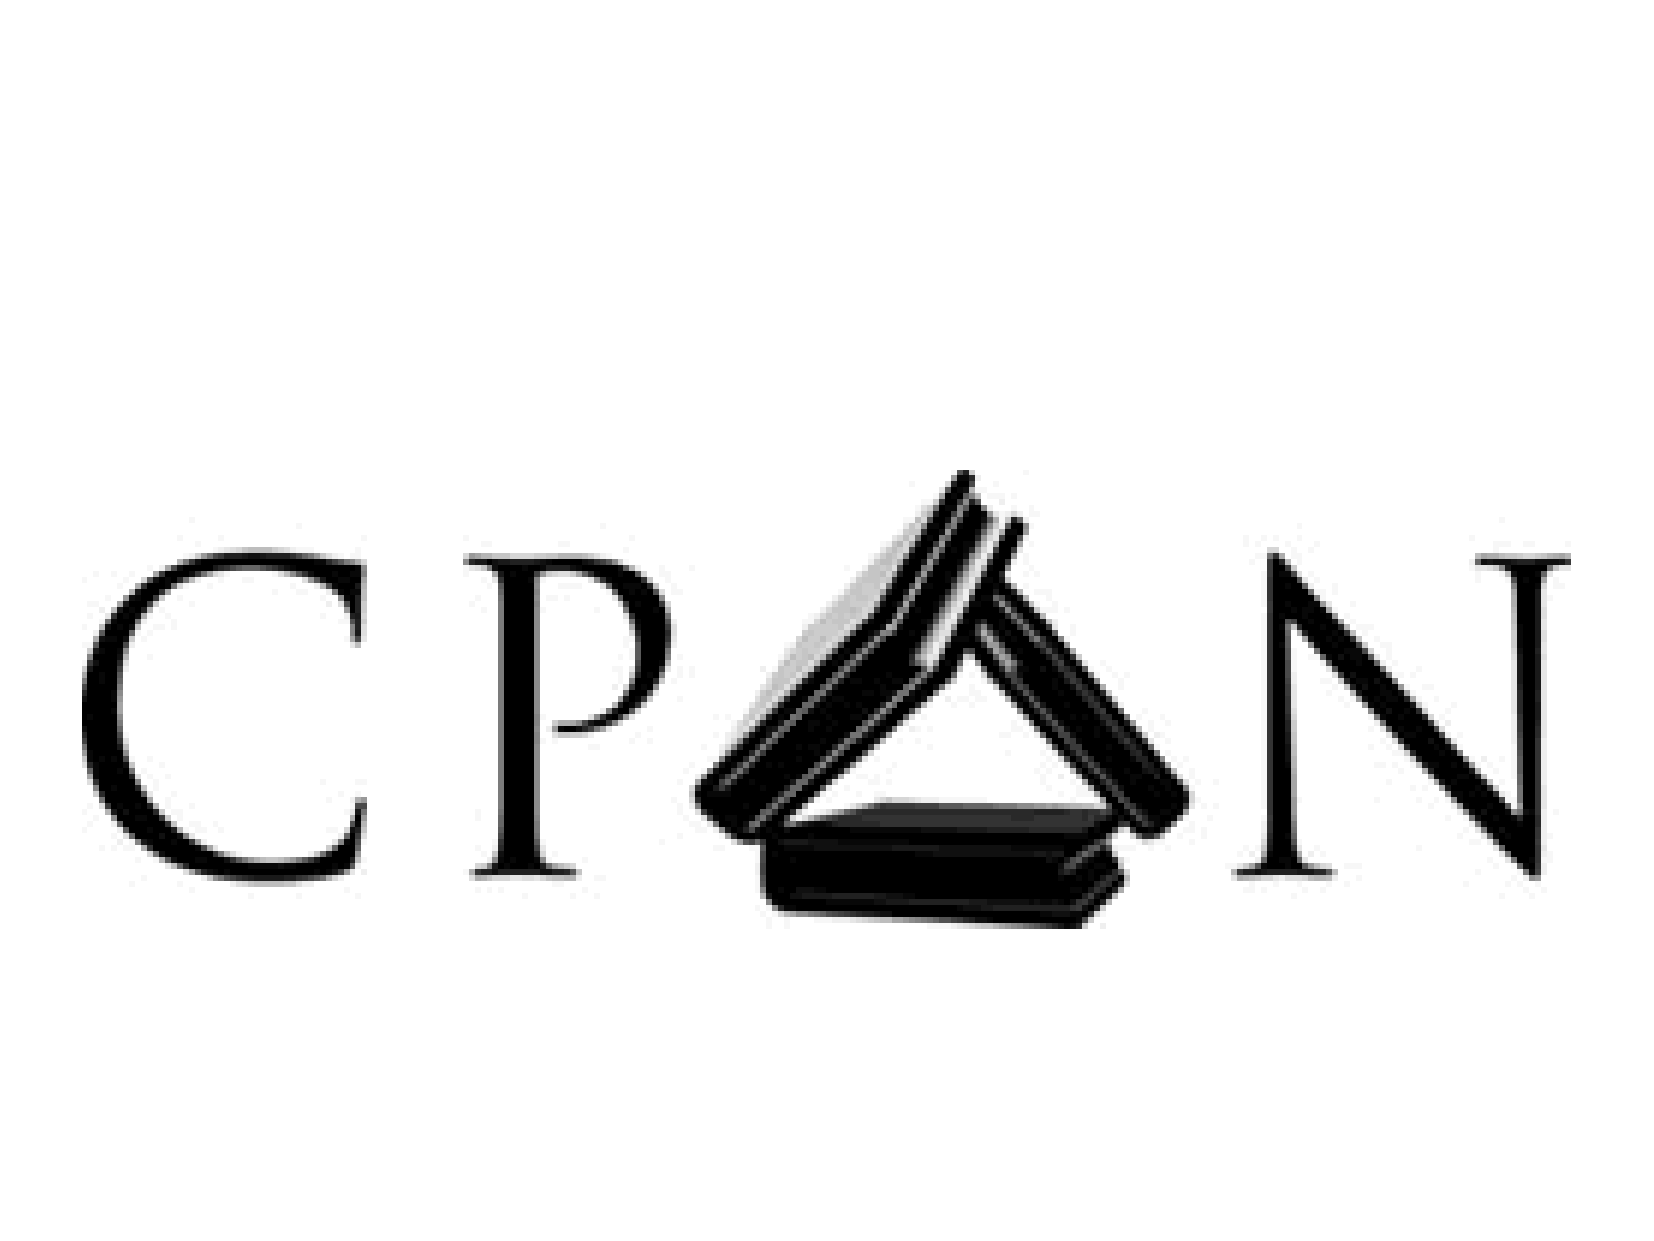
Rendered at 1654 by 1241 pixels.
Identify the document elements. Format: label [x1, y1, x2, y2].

picture [82, 470, 1571, 929]
